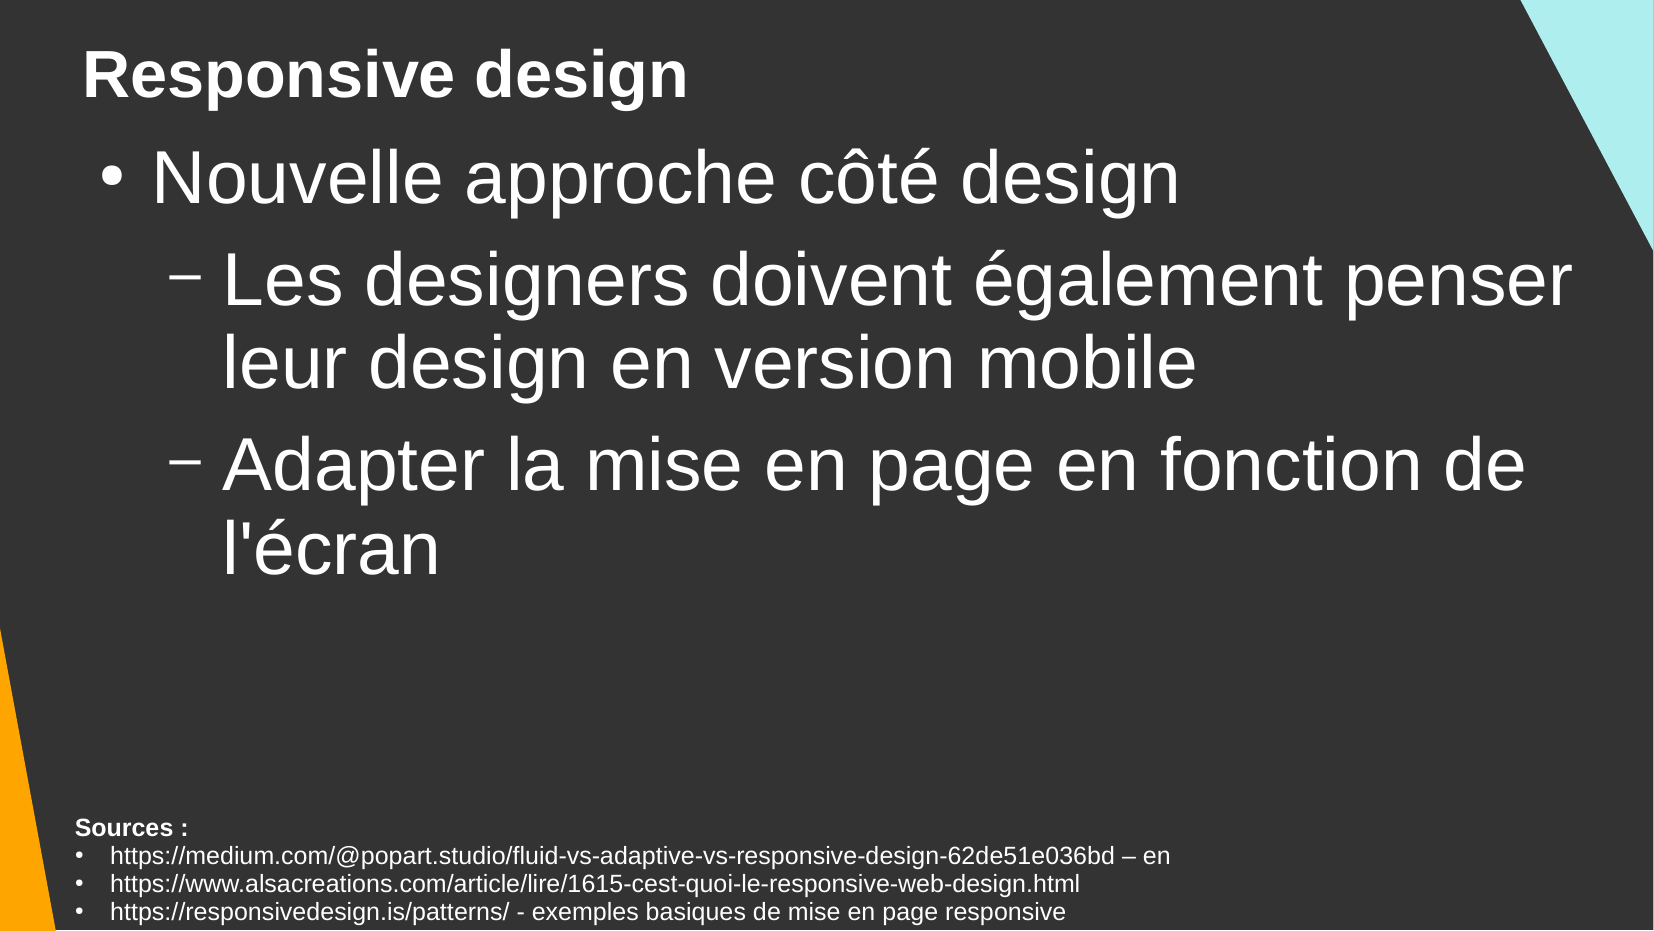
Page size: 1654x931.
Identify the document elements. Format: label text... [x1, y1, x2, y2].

text_box Sources : https://medium.com/@popart.studio/fluid-vs-adaptive-vs-responsive-design-62de51e036bd – en https://www.alsacreations.com/article/lire/1615-cest-quoi-le-responsive-web-design.html https://responsivedesign.is/patterns/ - exemples basiques de mise en page responsive [60, 806, 1546, 931]
list Nouvelle approche côté design Les designers doivent également penser leur design en version mobile Adapter la mise en page en fonction de l'écran [80, 135, 1605, 736]
title Responsive design [82, 37, 1571, 114]
text_box [0, 628, 56, 931]
text_box [1520, 0, 1654, 253]
